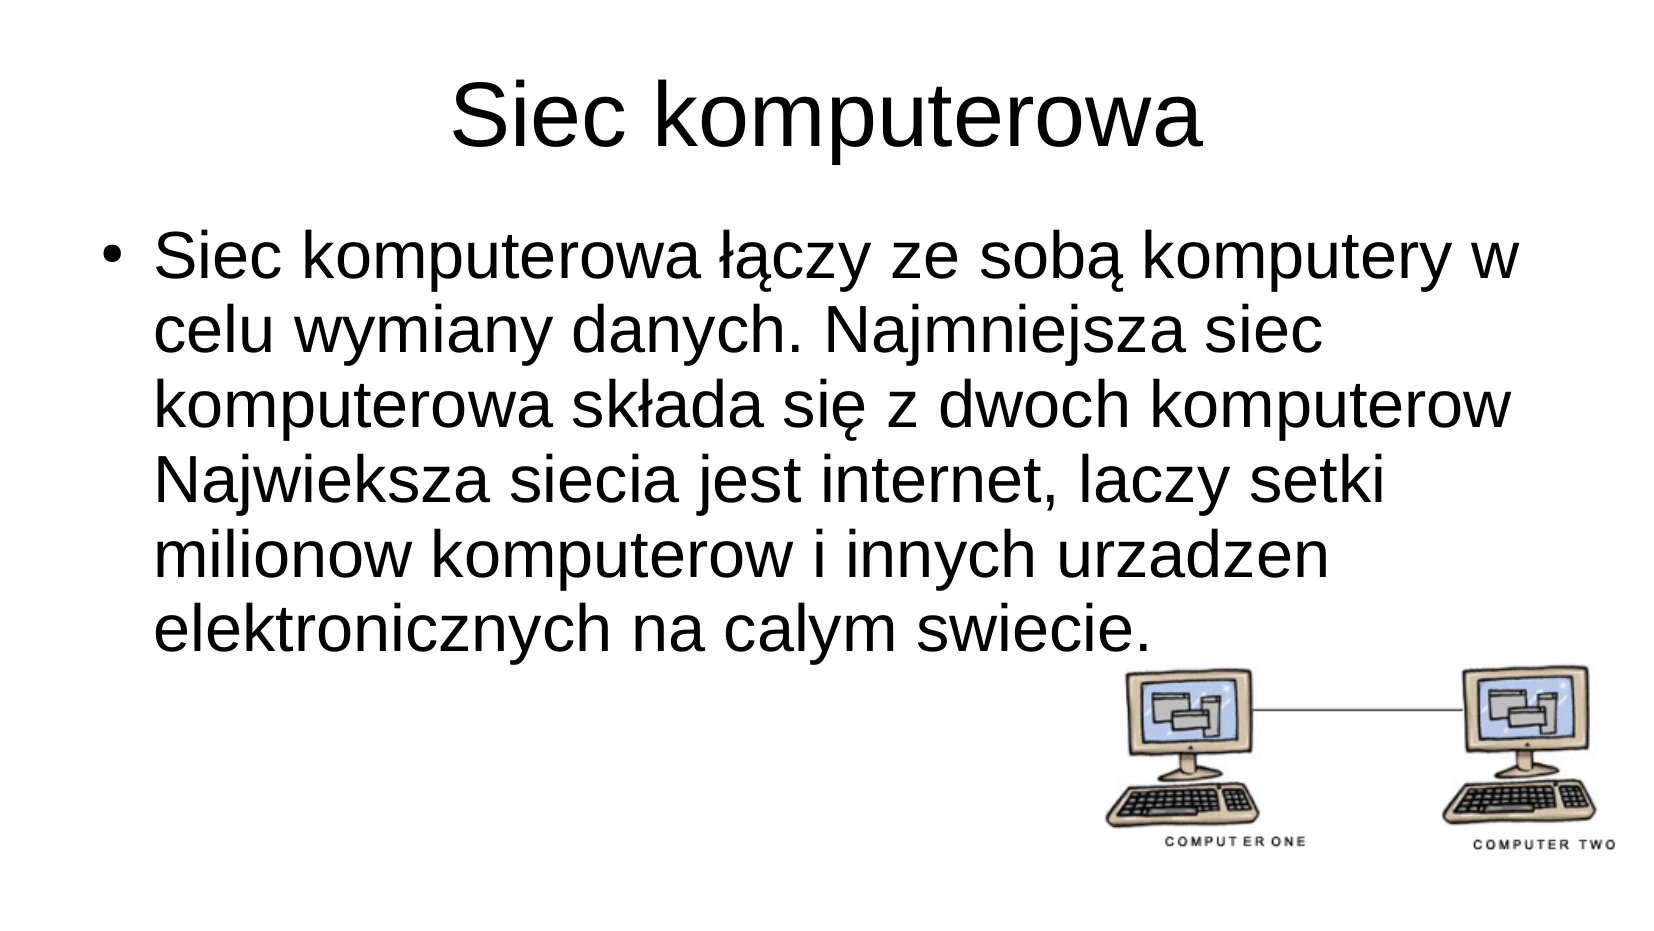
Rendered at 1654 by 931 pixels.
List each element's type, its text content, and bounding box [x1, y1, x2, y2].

list Siec komputerowa łączy ze sobą komputery w celu wymiany danych. Najmniejsza siec komputerowa składa się z dwoch komputerow Najwieksza siecia jest internet, laczy setki milionow komputerow i innych urzadzen elektronicznych na calym swiecie. [82, 217, 1571, 758]
picture [1078, 545, 1637, 931]
title Siec komputerowa [82, 37, 1571, 193]
